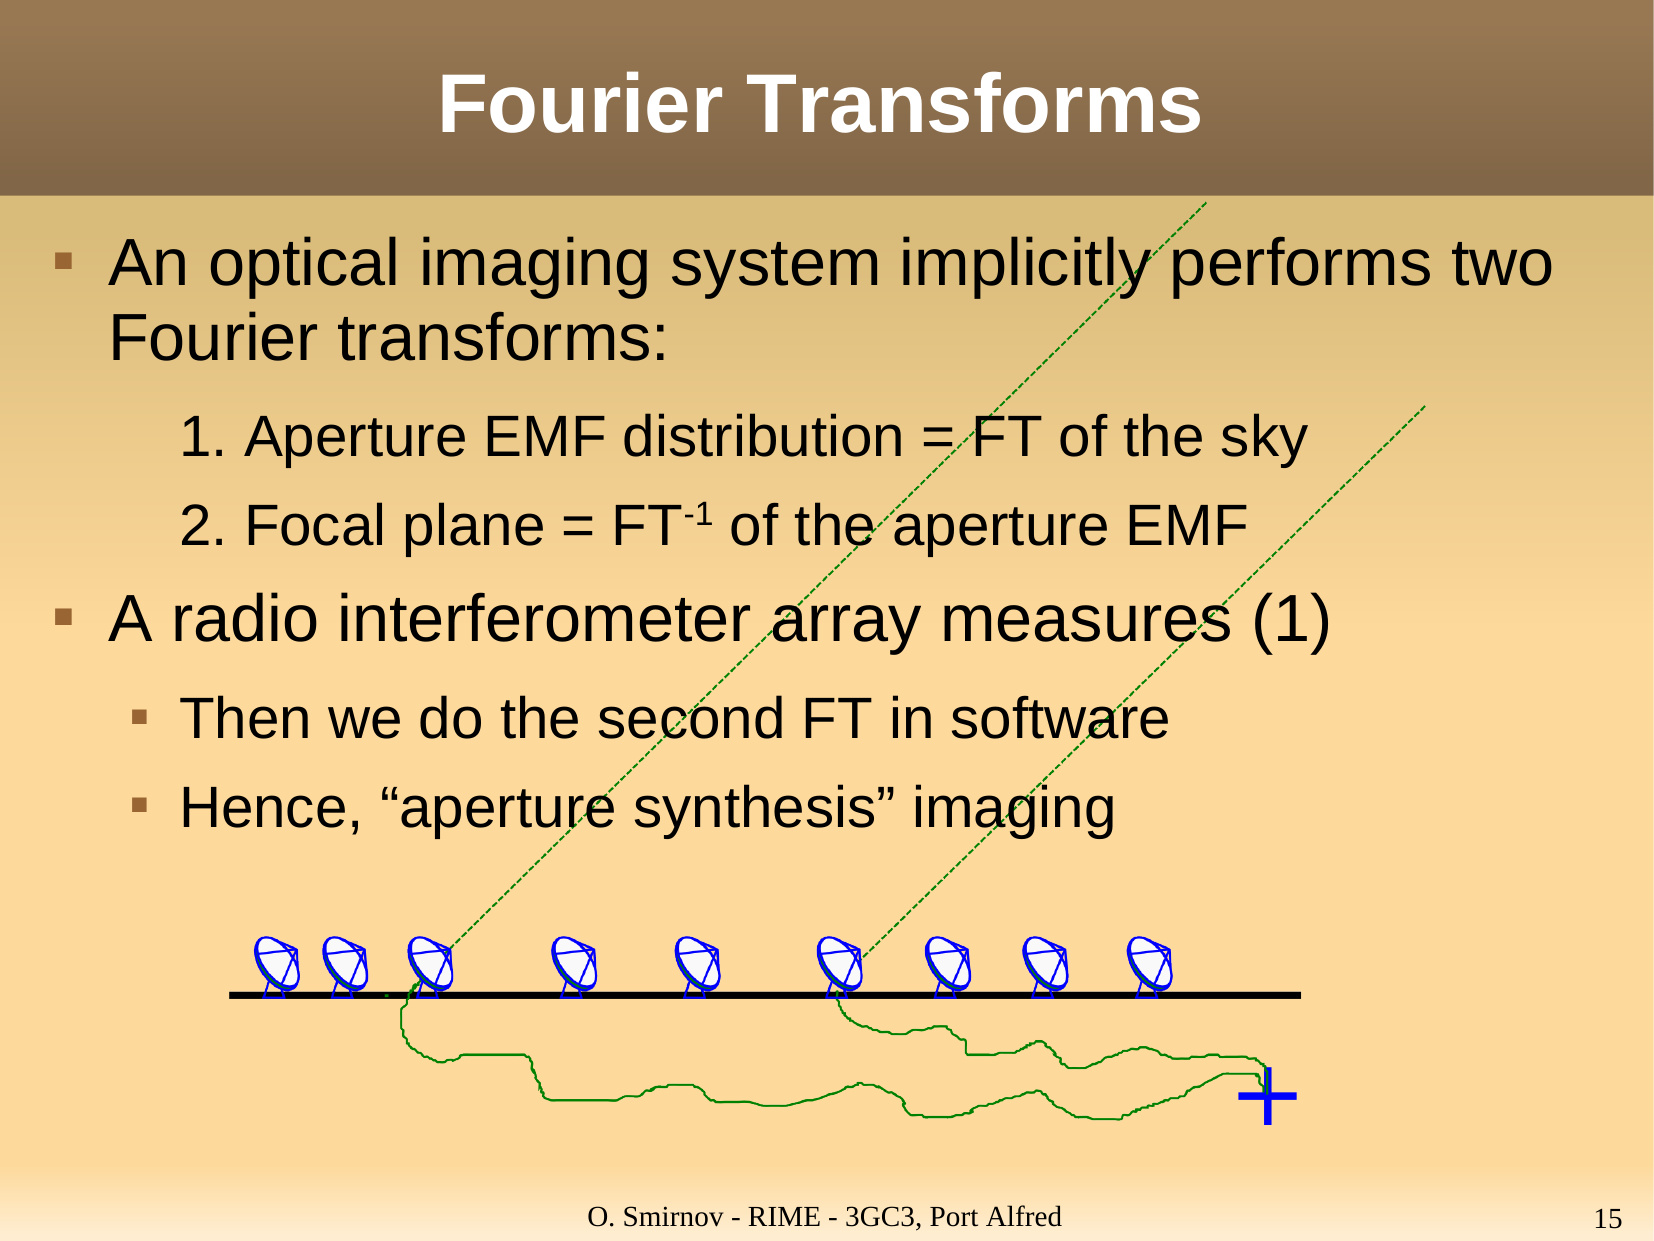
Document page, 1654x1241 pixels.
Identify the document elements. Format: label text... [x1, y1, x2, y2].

picture [0, 0, 1654, 1241]
list An optical imaging system implicitly performs two Fourier transforms: 1. Aperture EMF distribution = FT of the sky 2. Focal plane = FT-1 of the aperture EMF A radio interferometer array measures (1) Then we do the second FT in software Hence, “aperture synthesis” imaging [37, 225, 1613, 931]
title Fourier Transforms [76, 0, 1565, 208]
